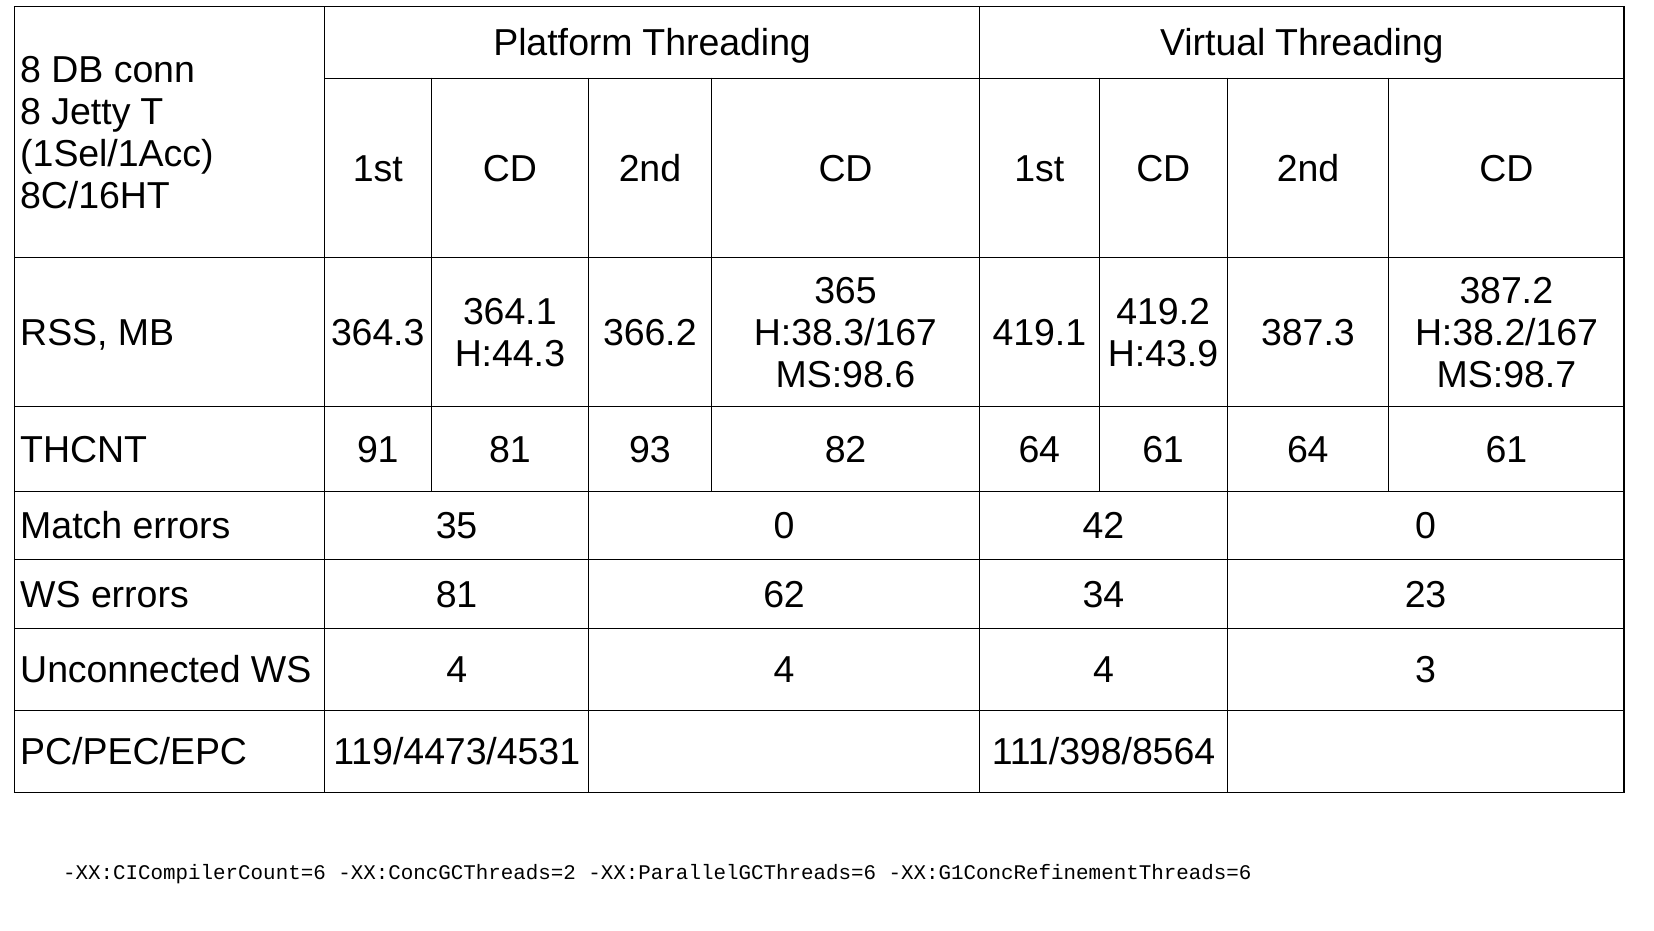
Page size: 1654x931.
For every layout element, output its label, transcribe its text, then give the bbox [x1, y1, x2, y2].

table_cell 93 [589, 407, 711, 491]
table_cell 82 [712, 407, 979, 491]
table_cell PC/PEC/EPC [15, 711, 324, 792]
table_cell 4 [980, 629, 1227, 710]
table_cell 61 [1389, 407, 1623, 491]
table_cell 23 [1228, 560, 1623, 628]
table_cell 81 [432, 407, 588, 491]
table_cell 364.3 [325, 258, 431, 406]
table_cell [589, 711, 979, 792]
table_cell CD [1389, 79, 1623, 257]
table_cell 81 [325, 560, 588, 628]
table_cell CD [1100, 79, 1227, 257]
table_cell 0 [1228, 492, 1623, 559]
table_cell 2nd [1228, 79, 1388, 257]
table_cell 111/398/8564 [980, 711, 1227, 792]
table_cell CD [432, 79, 588, 257]
table_cell 62 [589, 560, 979, 628]
table_cell WS errors [15, 560, 324, 628]
table_cell 419.1 [980, 258, 1099, 406]
table_cell 34 [980, 560, 1227, 628]
table_cell 387.3 [1228, 258, 1388, 406]
table_cell 64 [1228, 407, 1388, 491]
table_cell 42 [980, 492, 1227, 559]
table_header Virtual Threading [980, 7, 1623, 78]
table_cell RSS, MB [15, 258, 324, 406]
table_cell 35 [325, 492, 588, 559]
table_cell 2nd [589, 79, 711, 257]
table_cell 4 [325, 629, 588, 710]
table_cell 61 [1100, 407, 1227, 491]
table_header Platform Threading [325, 7, 979, 78]
table_cell CD [712, 79, 979, 257]
table_header 8 DB conn 8 Jetty T (1Sel/1Acc) 8C/16HT [15, 7, 324, 257]
table_cell 4 [589, 629, 979, 710]
table_cell 91 [325, 407, 431, 491]
table_cell 64 [980, 407, 1099, 491]
table_cell 1st [325, 79, 431, 257]
table_cell 0 [589, 492, 979, 559]
table_cell 419.2 H:43.9 [1100, 258, 1227, 406]
table_cell 387.2 H:38.2/167 MS:98.7 [1389, 258, 1623, 406]
table_cell 366.2 [589, 258, 711, 406]
table_cell 119/4473/4531 [325, 711, 588, 792]
table_cell THCNT [15, 407, 324, 491]
text_box -XX:CICompilerCount=6 -XX:ConcGCThreads=2 -XX:ParallelGCThreads=6 -XX:G1ConcRefinementThreads=6 [48, 854, 1296, 905]
table_cell 1st [980, 79, 1099, 257]
table_cell Match errors [15, 492, 324, 559]
table_cell 364.1 H:44.3 [432, 258, 588, 406]
table_cell 3 [1228, 629, 1623, 710]
table_cell [1228, 711, 1623, 792]
table_cell Unconnected WS [15, 629, 324, 710]
table_cell 365 H:38.3/167 MS:98.6 [712, 258, 979, 406]
